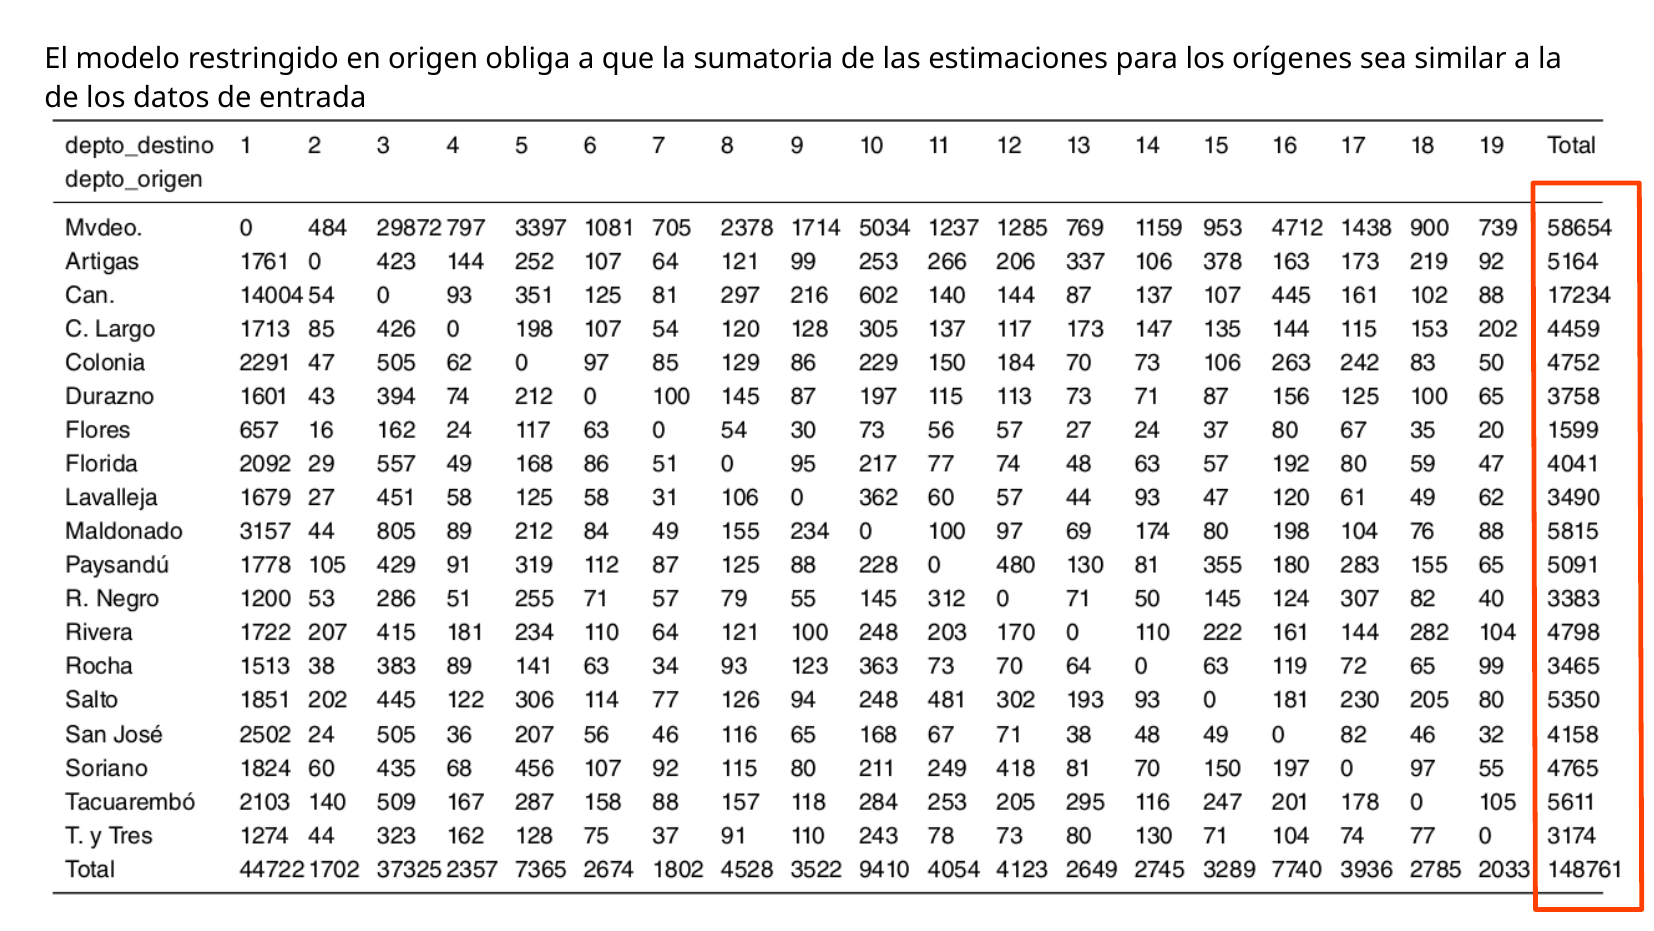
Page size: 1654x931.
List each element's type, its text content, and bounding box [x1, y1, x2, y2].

picture [34, 102, 1642, 911]
picture [1536, 186, 1639, 907]
text_box El modelo restringido en origen obliga a que la sumatoria de las estimaciones para los orígenes sea similar a la de los datos de entrada [29, 29, 1595, 124]
